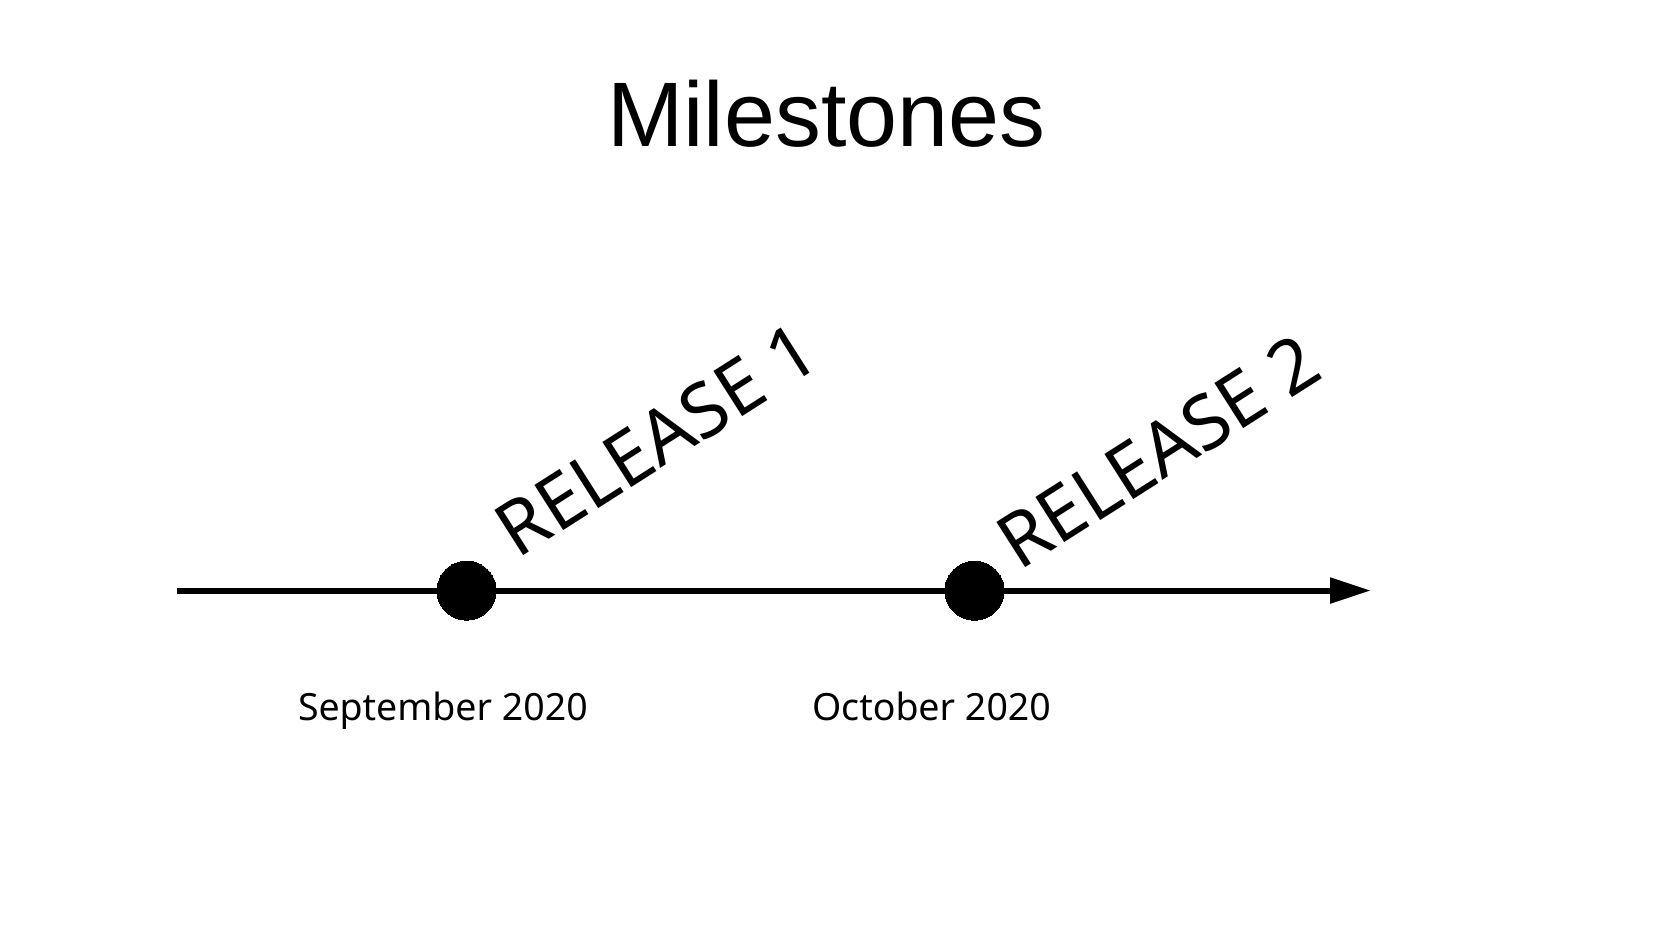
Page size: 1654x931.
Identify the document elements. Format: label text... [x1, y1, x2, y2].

text_box September 2020 [283, 673, 650, 749]
title Milestones [82, 37, 1571, 193]
text_box [944, 561, 1005, 621]
text_box RELEASE 2 [960, 254, 1427, 621]
text_box [437, 561, 497, 621]
text_box October 2020 [797, 673, 1109, 749]
text_box RELEASE 1 [458, 259, 898, 609]
